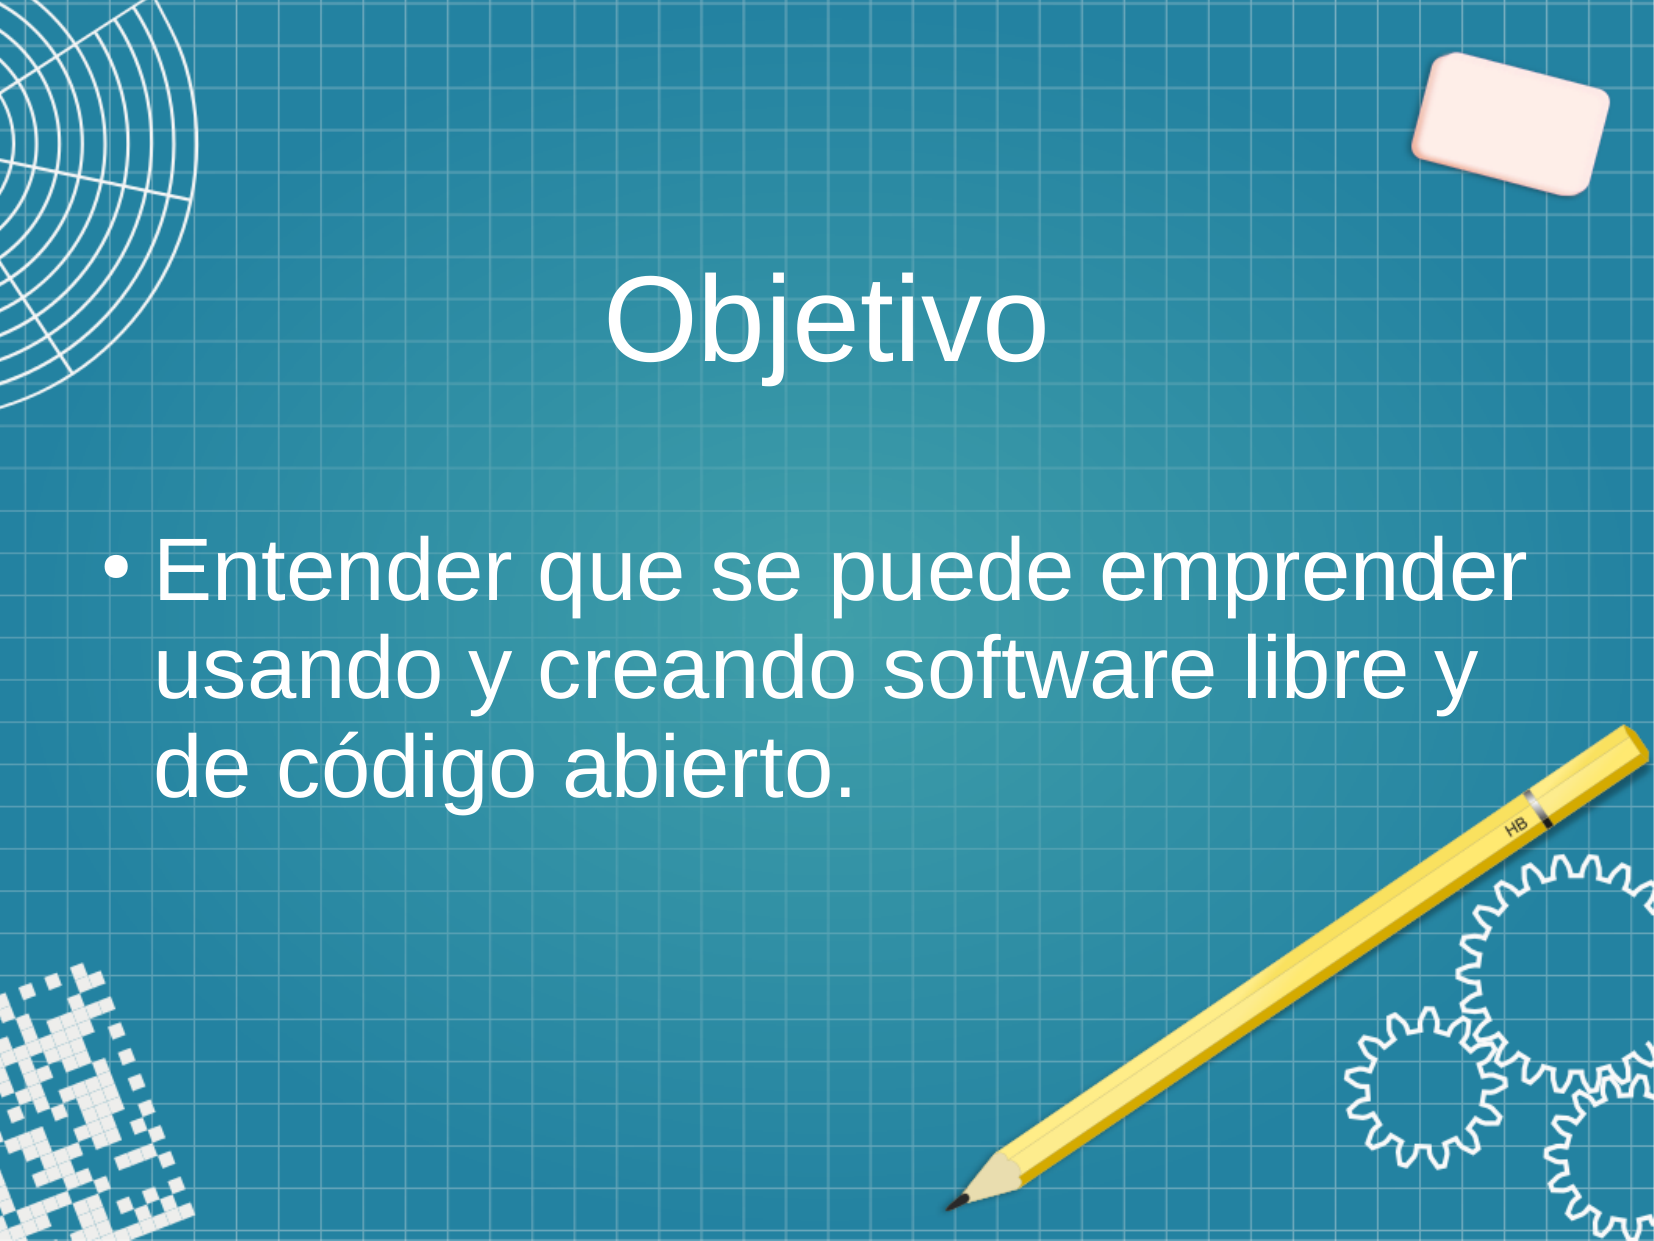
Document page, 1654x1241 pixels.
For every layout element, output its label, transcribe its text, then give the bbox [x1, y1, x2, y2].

picture [0, 0, 1654, 1241]
list Entender que se puede emprender usando y creando software libre y de código abierto. [82, 519, 1571, 1123]
title Objetivo [82, 177, 1571, 461]
